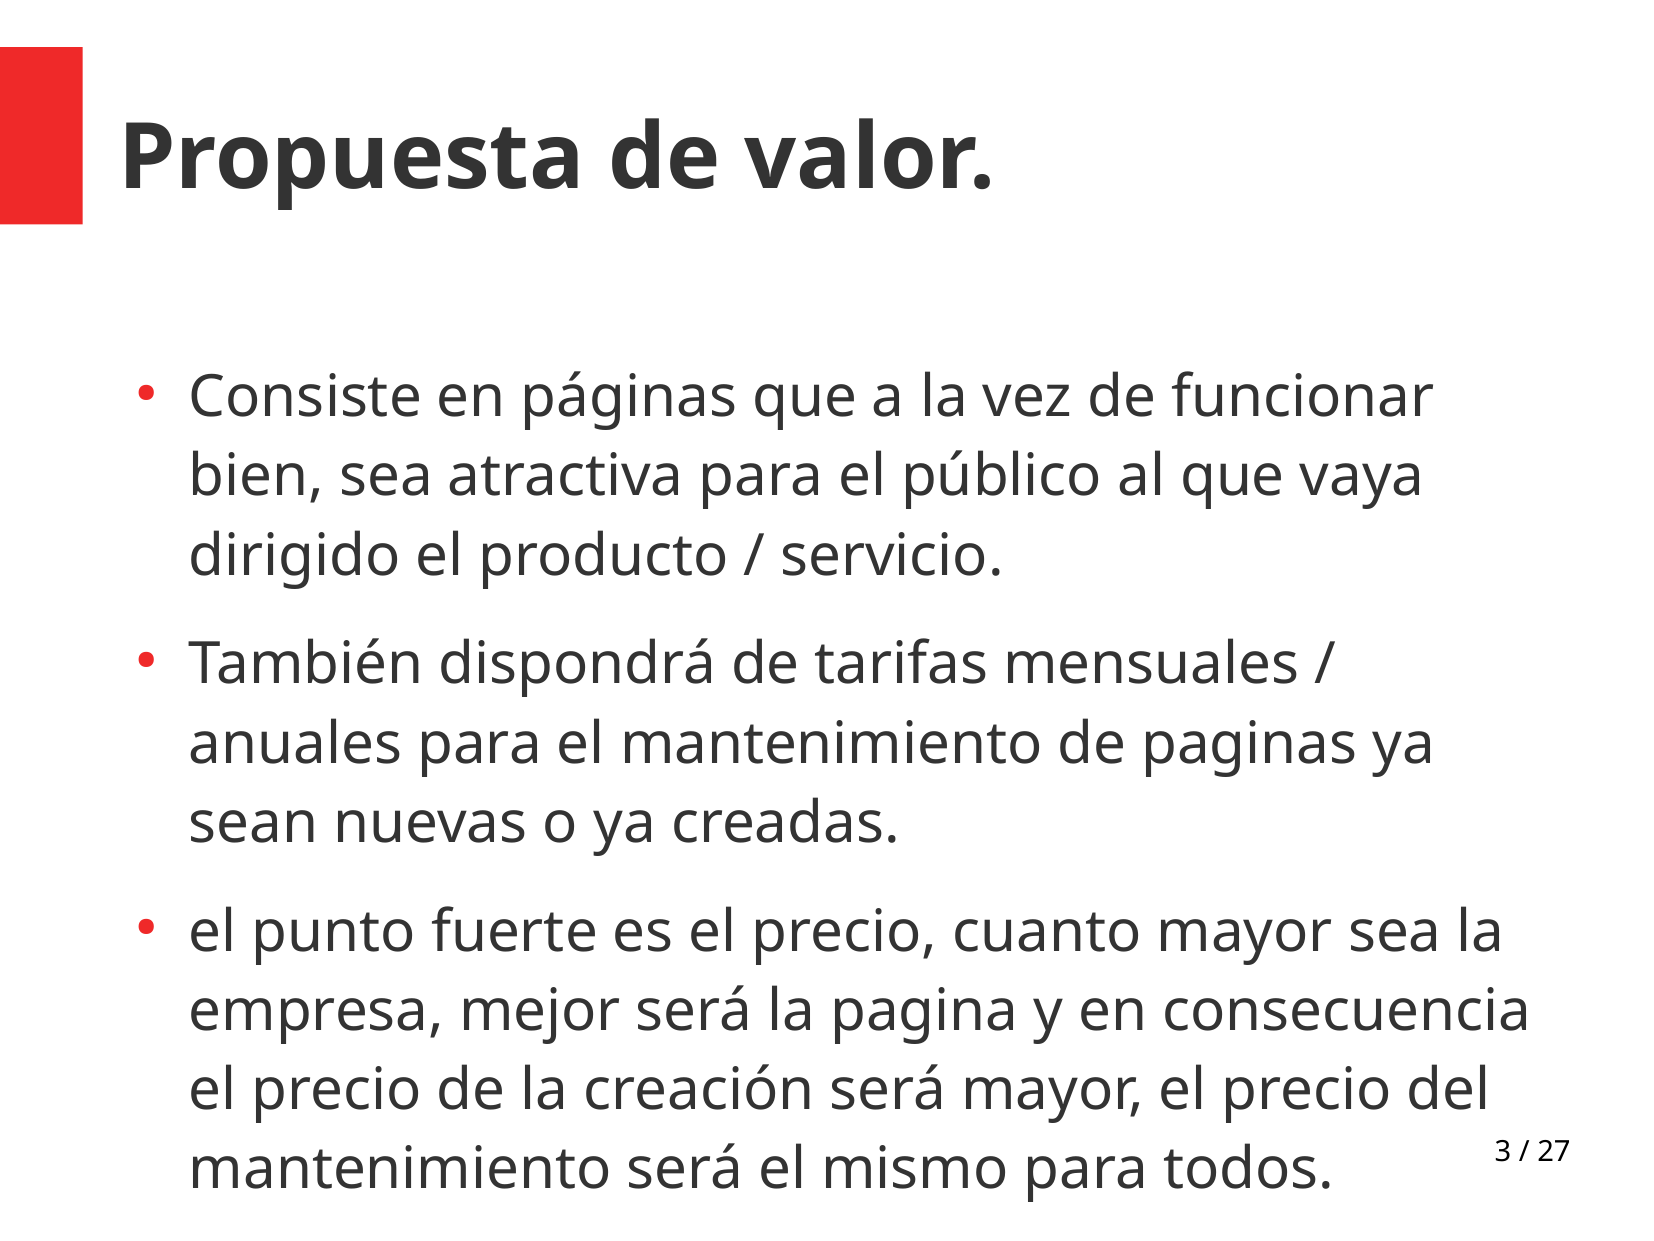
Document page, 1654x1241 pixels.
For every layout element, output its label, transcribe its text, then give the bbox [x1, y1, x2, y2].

title Propuesta de valor. [118, 49, 1571, 257]
list Consiste en páginas que a la vez de funcionar bien, sea atractiva para el público al que vaya dirigido el producto / servicio. También dispondrá de tarifas mensuales / anuales para el mantenimiento de paginas ya sean nuevas o ya creadas. el punto fuerte es el precio, cuanto mayor sea la empresa, mejor será la pagina y en consecuencia el precio de la creación será mayor, el precio del mantenimiento será el mismo para todos. [118, 354, 1536, 1074]
